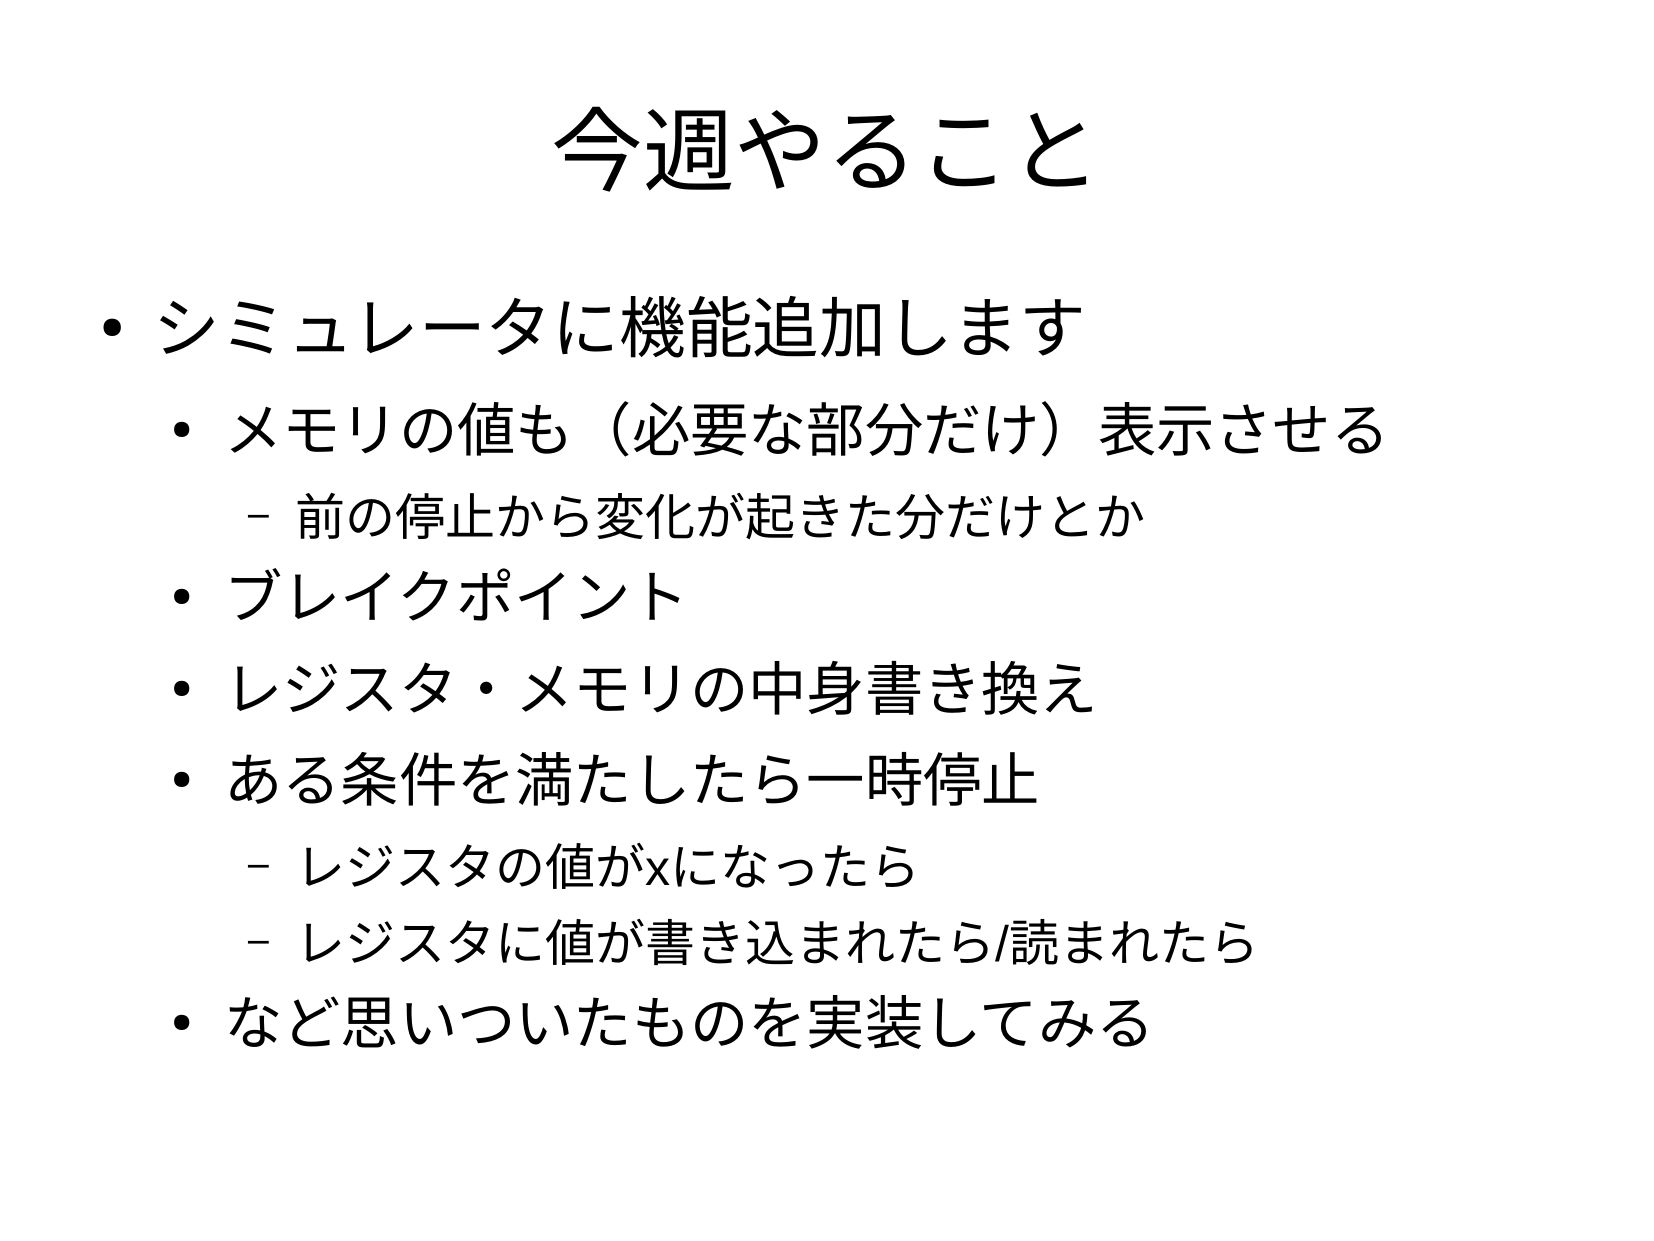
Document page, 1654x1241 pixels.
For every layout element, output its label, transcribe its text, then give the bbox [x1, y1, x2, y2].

list シミュレータに機能追加します メモリの値も（必要な部分だけ）表示させる 前の停止から変化が起きた分だけとか ブレイクポイント レジスタ・メモリの中身書き換え ある条件を満たしたら一時停止 レジスタの値がxになったら レジスタに値が書き込まれたら/読まれたら など思いついたものを実装してみる [82, 290, 1571, 1109]
title 今週やること [82, 49, 1571, 257]
